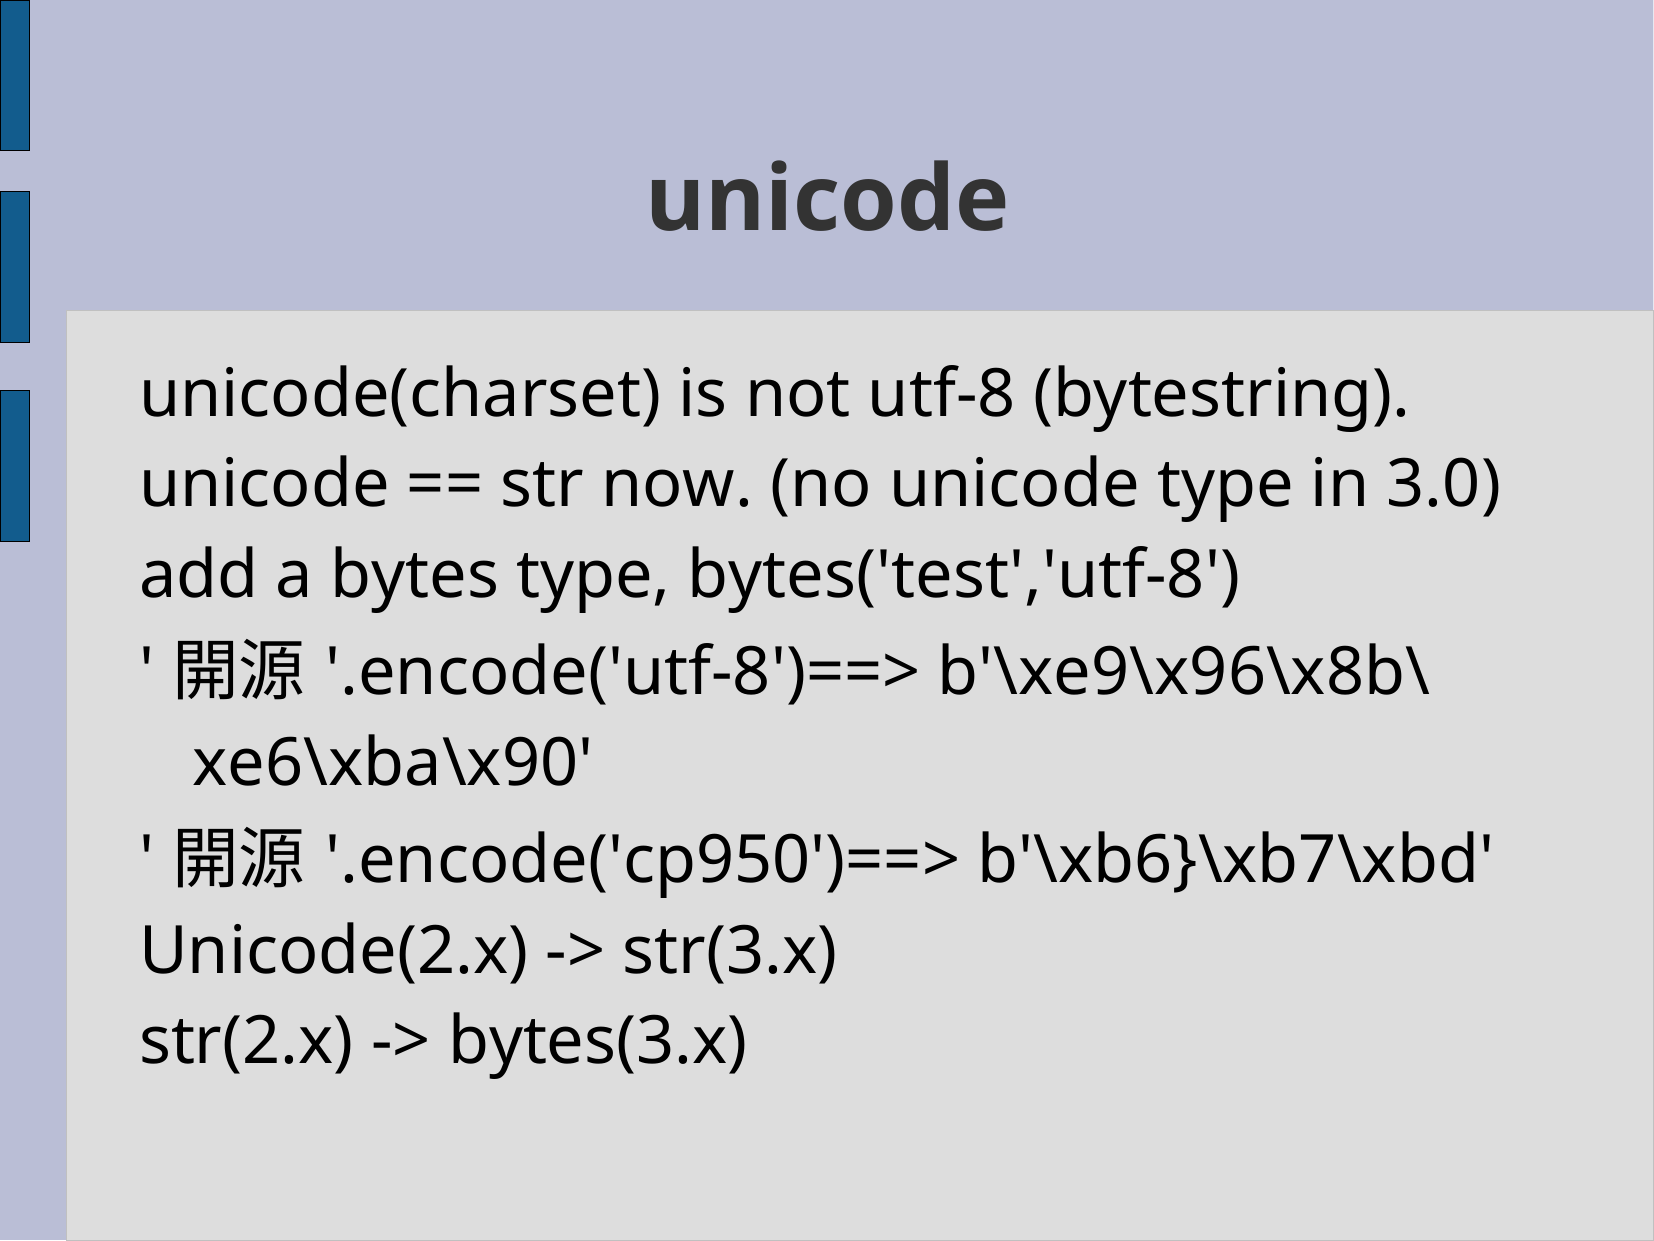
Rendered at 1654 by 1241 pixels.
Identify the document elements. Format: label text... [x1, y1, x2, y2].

list unicode(charset) is not utf-8 (bytestring). unicode == str now. (no unicode type in 3.0) add a bytes type, bytes('test','utf-8') '開源'.encode('utf-8')==> b'\xe9\x96\x8b\xe6\xba\x90' '開源'.encode('cp950')==> b'\xb6}\xb7\xbd' Unicode(2.x) -> str(3.x) str(2.x) -> bytes(3.x) [121, 344, 1534, 1226]
title unicode [121, 98, 1534, 291]
